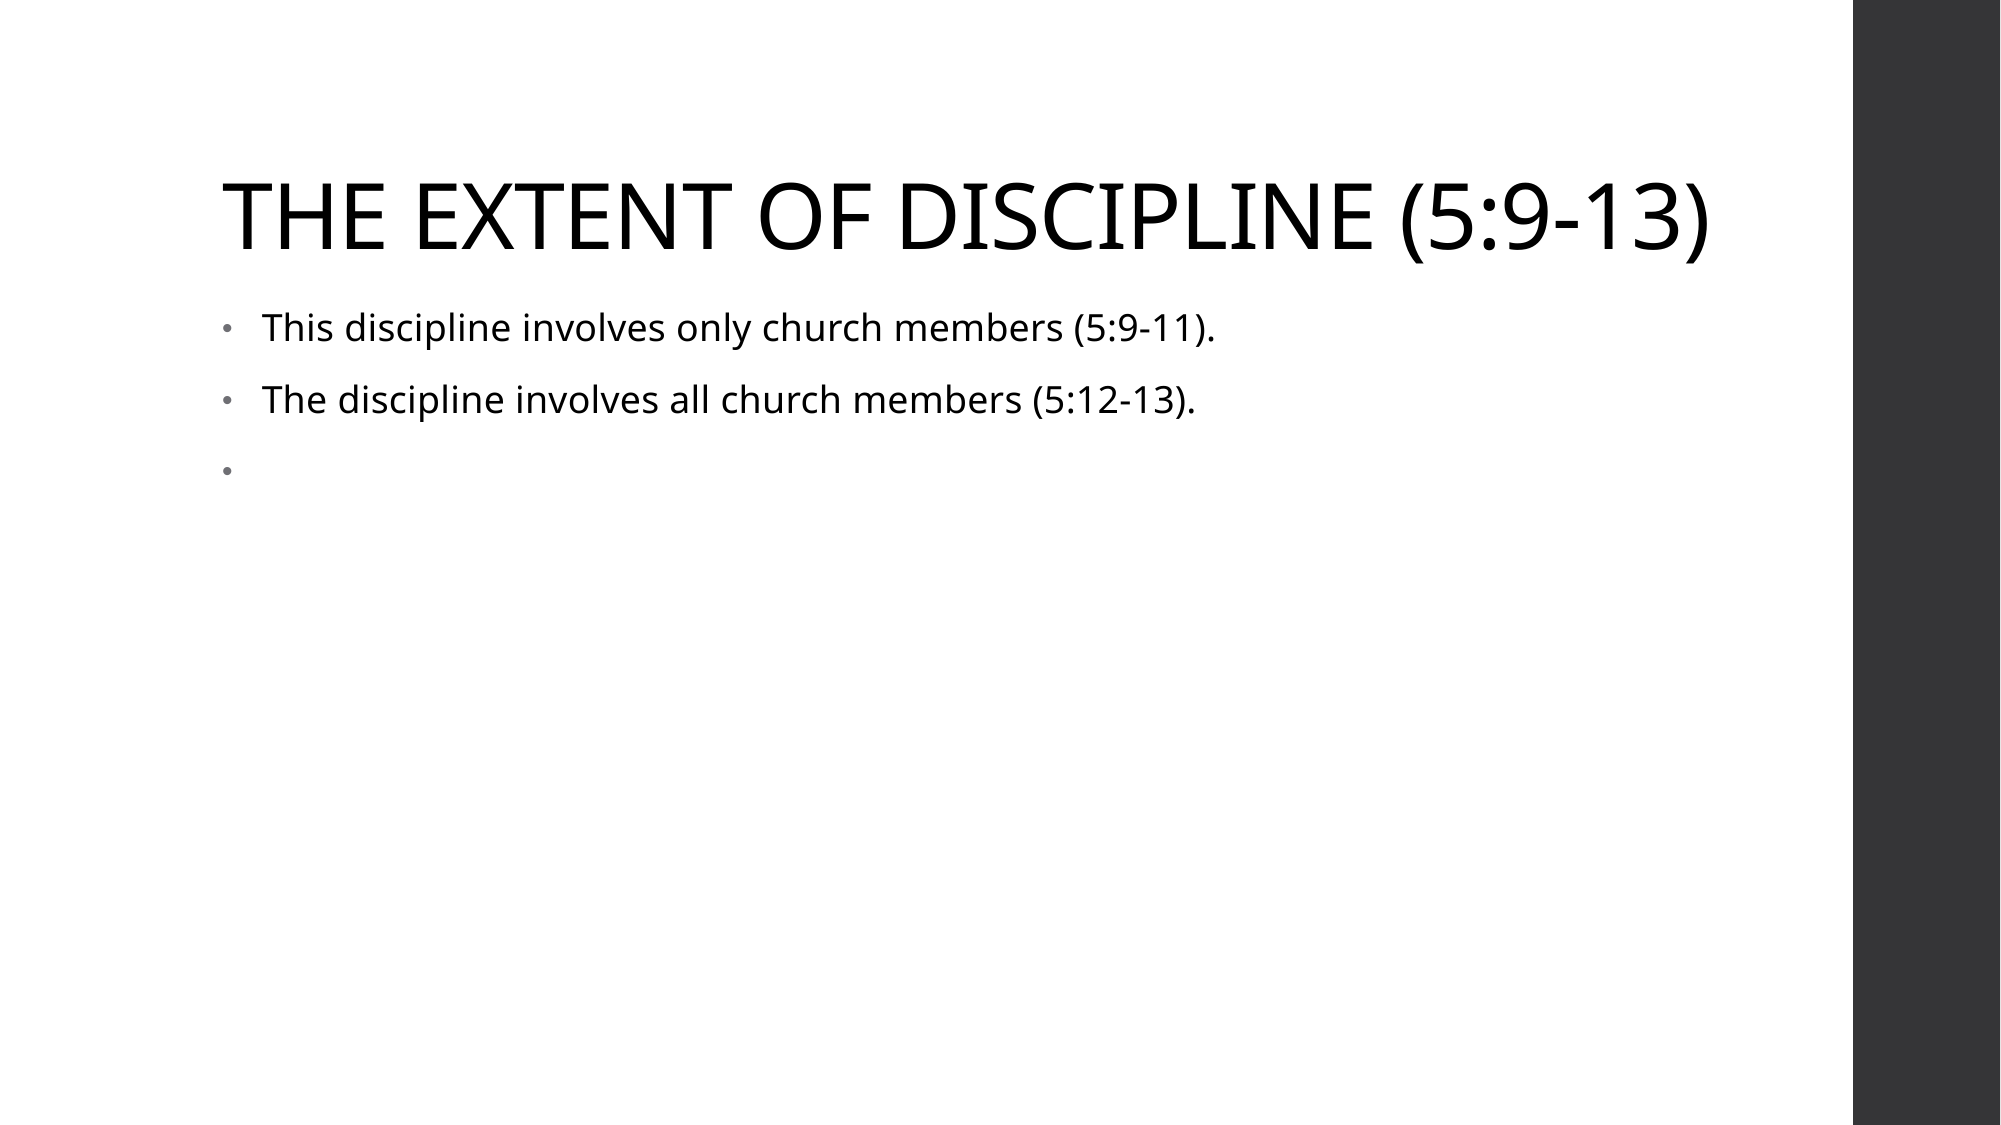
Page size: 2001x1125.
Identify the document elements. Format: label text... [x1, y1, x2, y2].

title THE EXTENT OF DISCIPLINE (5:9-13) [206, 60, 1797, 278]
list This discipline involves only church members (5:9-11). The discipline involves all church members (5:12-13). [206, 299, 1617, 1014]
